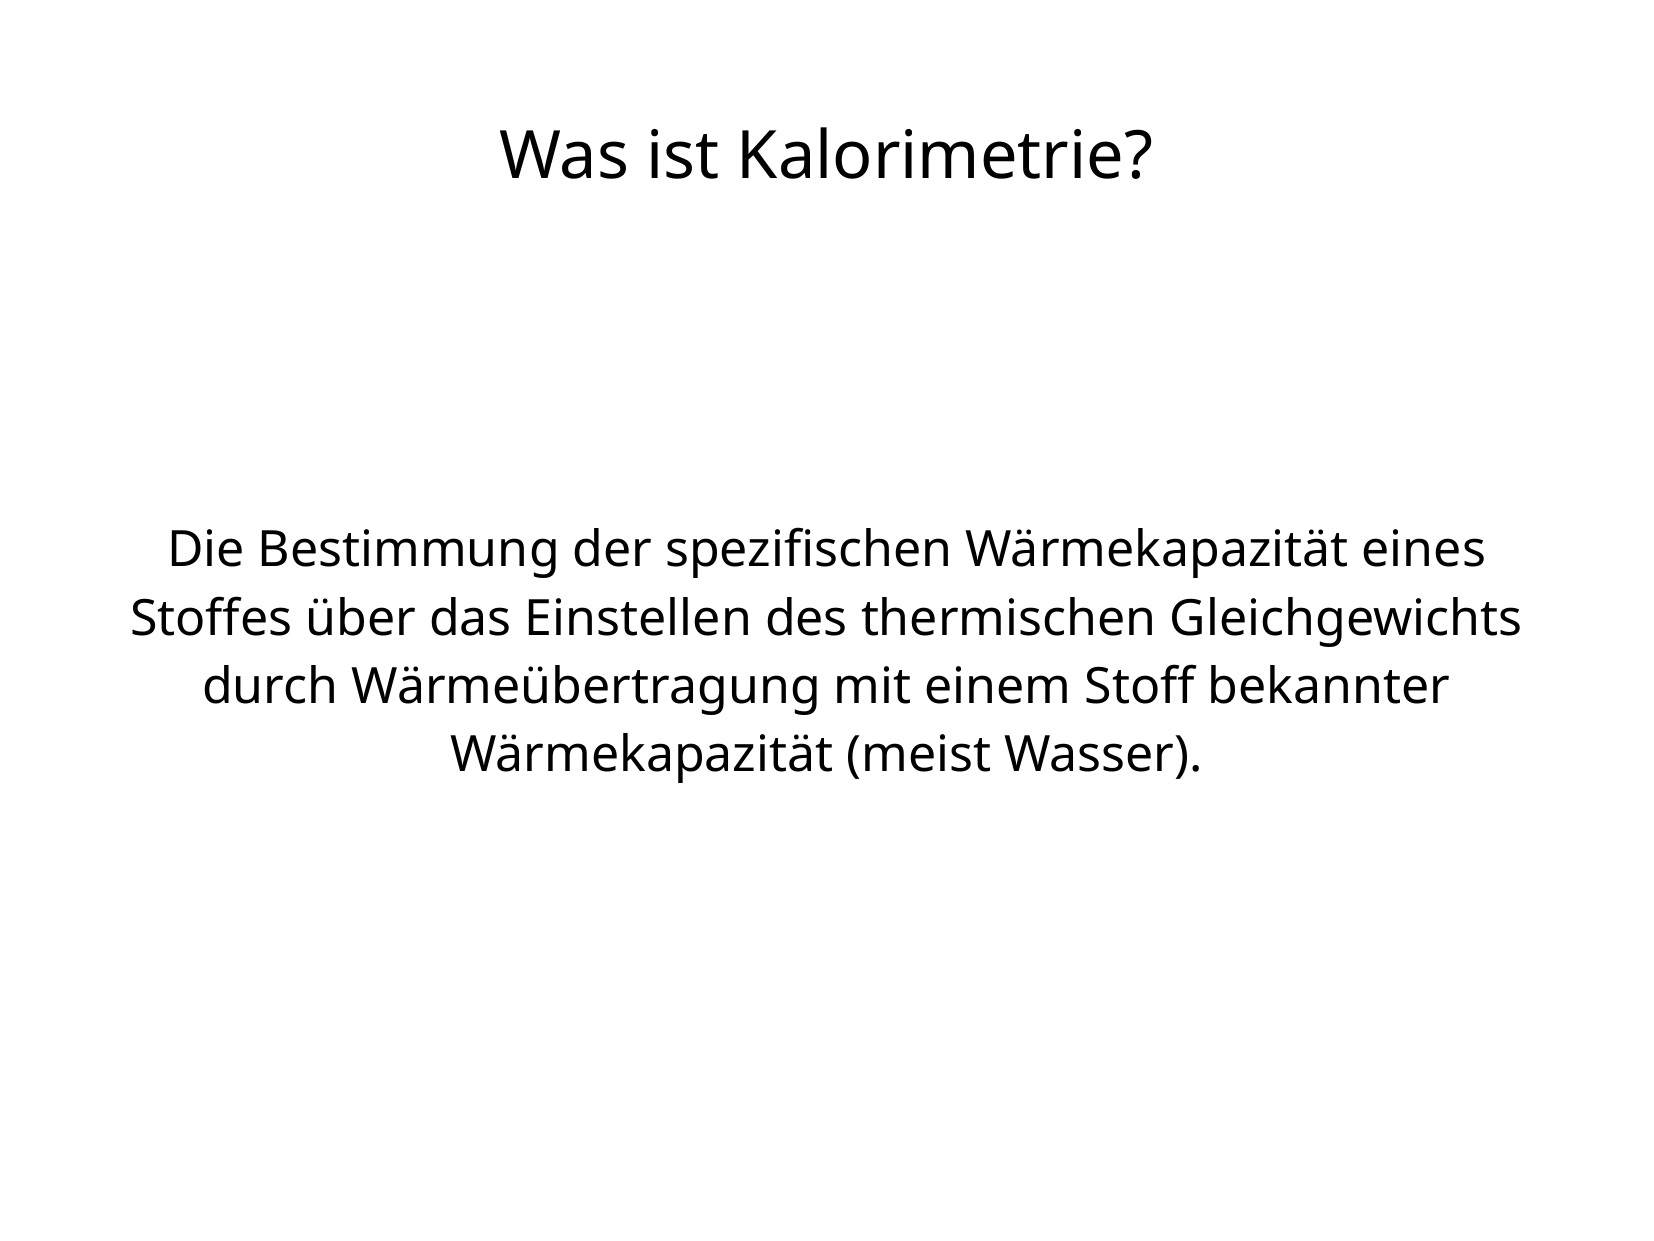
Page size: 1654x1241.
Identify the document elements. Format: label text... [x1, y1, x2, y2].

title Was ist Kalorimetrie? [82, 49, 1571, 257]
subtitle Die Bestimmung der spezifischen Wärmekapazität eines Stoffes über das Einstellen des thermischen Gleichgewichts durch Wärmeübertragung mit einem Stoff bekannter Wärmekapazität (meist Wasser). [82, 290, 1571, 1010]
